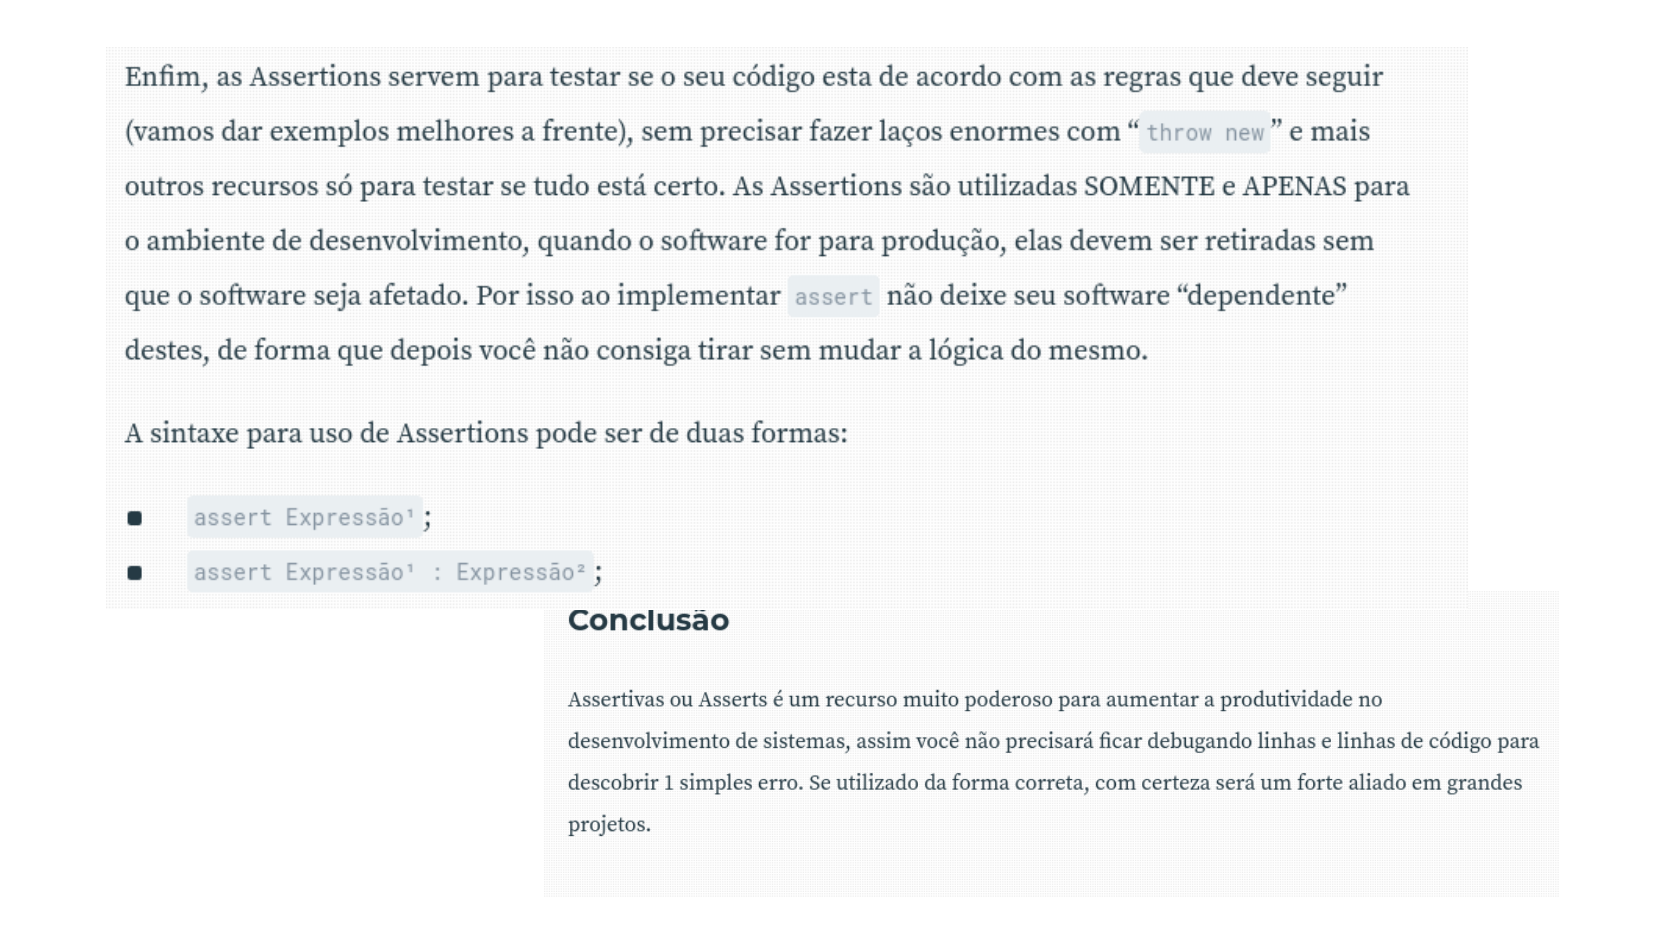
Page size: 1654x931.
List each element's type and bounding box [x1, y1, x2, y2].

picture [106, 47, 1560, 898]
